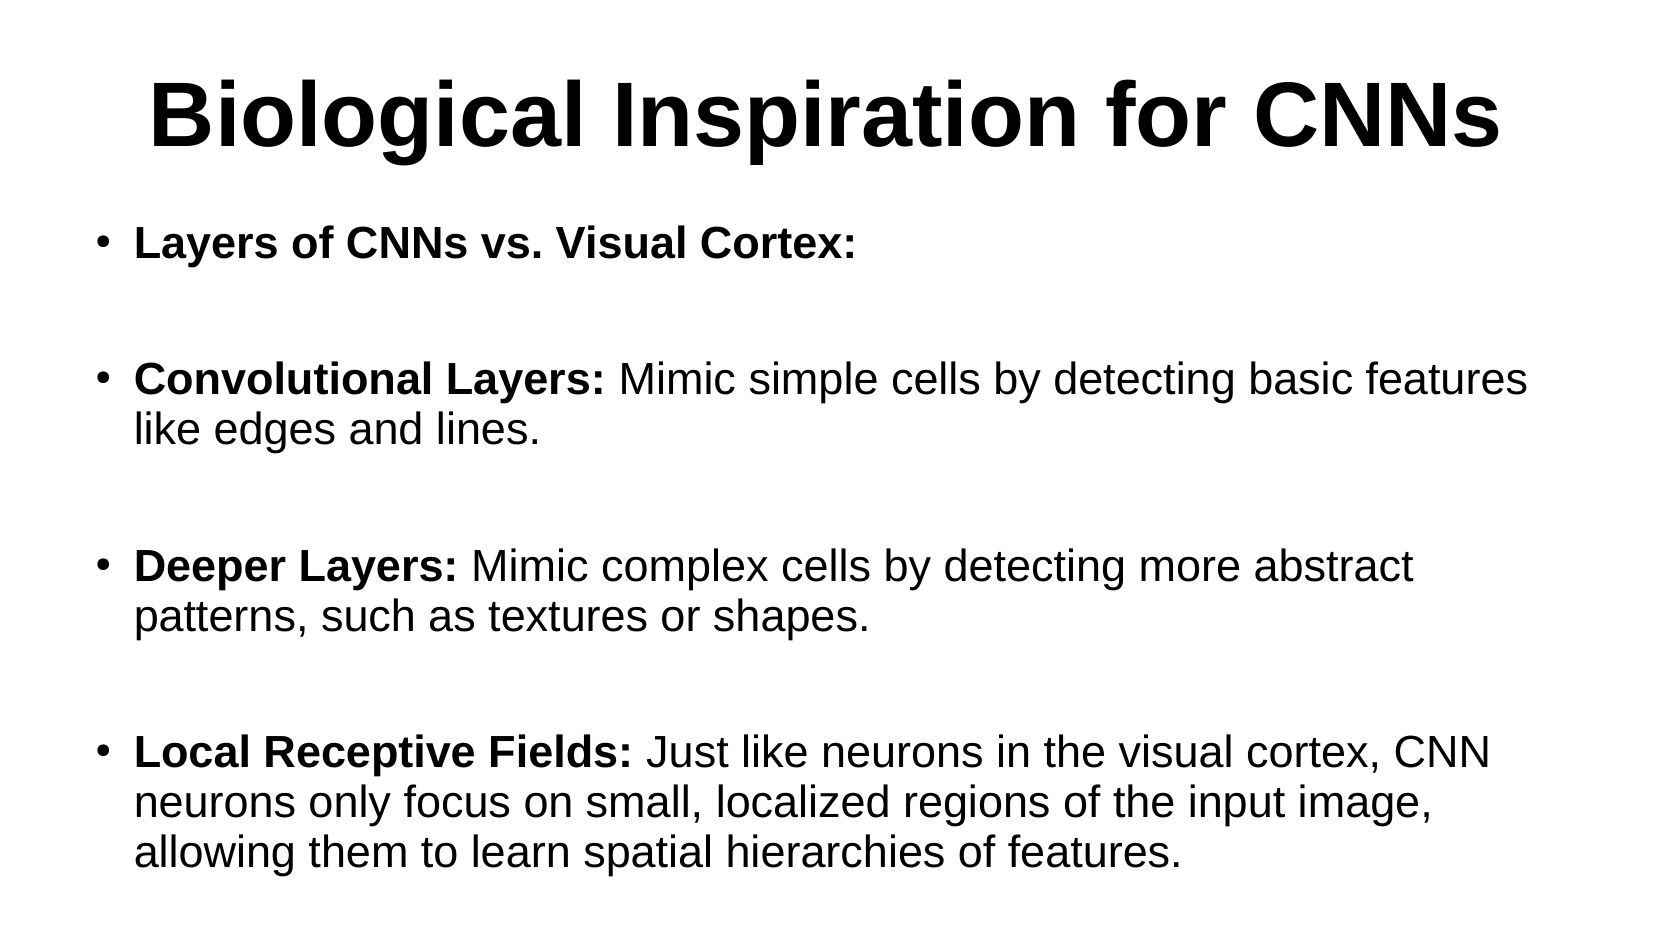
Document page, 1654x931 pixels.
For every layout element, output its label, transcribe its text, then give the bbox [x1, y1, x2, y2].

list Layers of CNNs vs. Visual Cortex: Convolutional Layers: Mimic simple cells by detecting basic features like edges and lines. Deeper Layers: Mimic complex cells by detecting more abstract patterns, such as textures or shapes. Local Receptive Fields: Just like neurons in the visual cortex, CNN neurons only focus on small, localized regions of the input image, allowing them to learn spatial hierarchies of features. [82, 217, 1571, 886]
title Biological Inspiration for CNNs [82, 37, 1571, 193]
